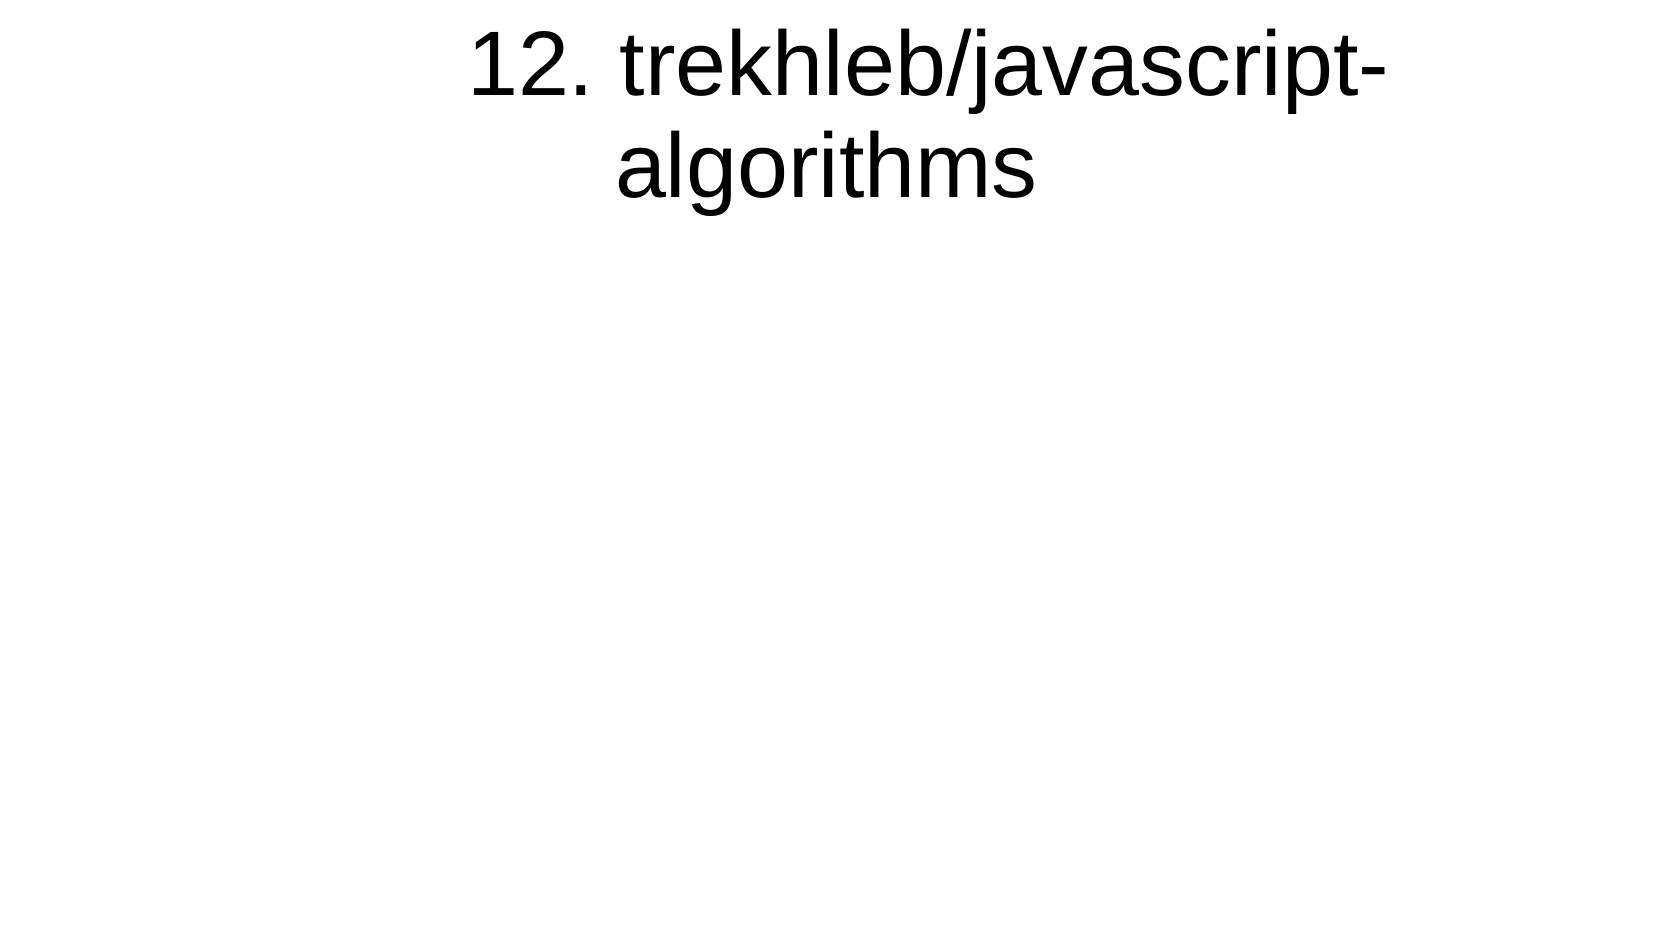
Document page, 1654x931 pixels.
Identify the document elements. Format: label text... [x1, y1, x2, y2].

title 12. trekhleb/javascript-algorithms [82, 12, 1571, 218]
